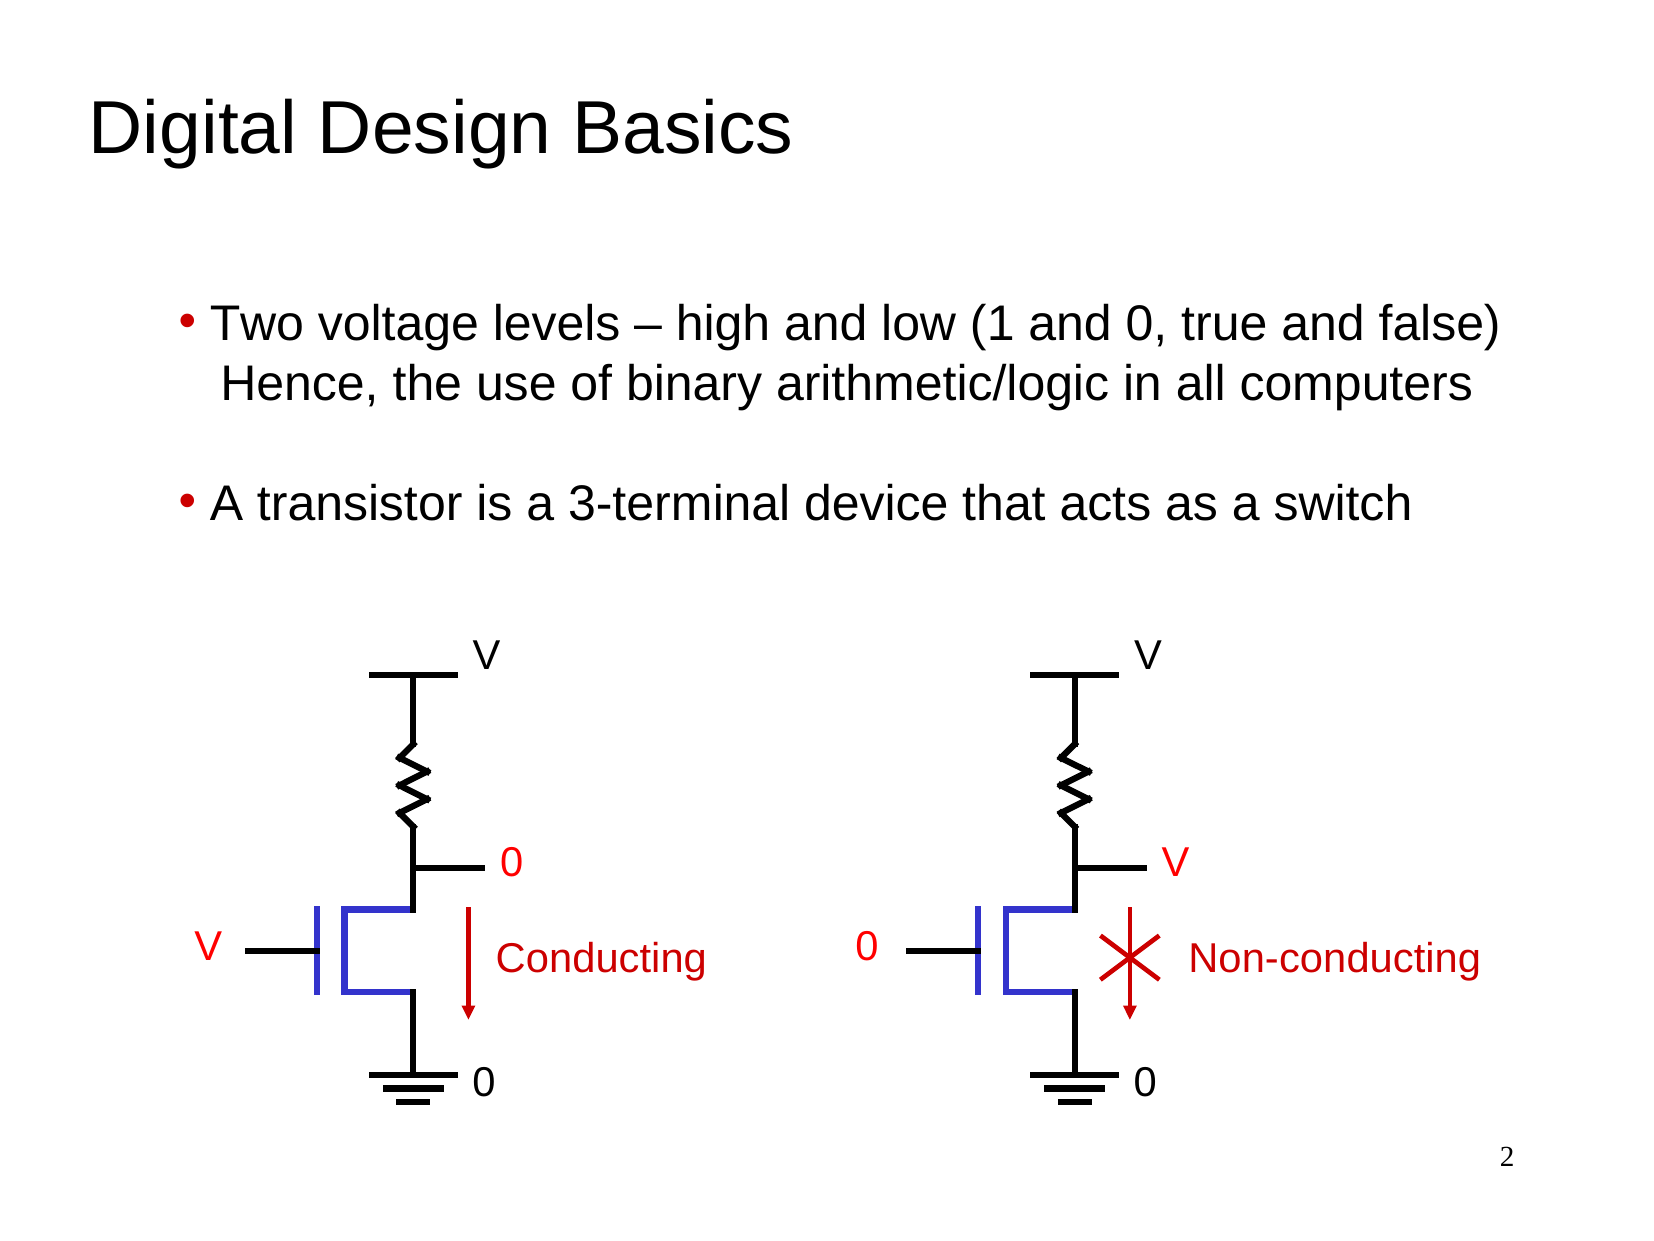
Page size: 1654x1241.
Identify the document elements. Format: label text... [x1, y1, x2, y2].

text_box 0 [457, 1047, 511, 1113]
text_box 0 [840, 911, 894, 977]
text_box V [1119, 620, 1177, 686]
text_box V [179, 911, 237, 977]
text_box Two voltage levels – high and low (1 and 0, true and false) Hence, the use of binary arithmetic/logic in all computers A transistor is a 3-terminal device that acts as a switch [163, 282, 1517, 539]
text_box Digital Design Basics [73, 71, 809, 177]
text_box 0 [485, 826, 539, 893]
text_box Conducting [480, 923, 722, 989]
text_box V [1146, 826, 1205, 893]
text_box Non-conducting [1173, 923, 1497, 989]
text_box V [457, 620, 516, 686]
text_box 0 [1119, 1047, 1172, 1113]
text_box <number> [1184, 1129, 1530, 1213]
